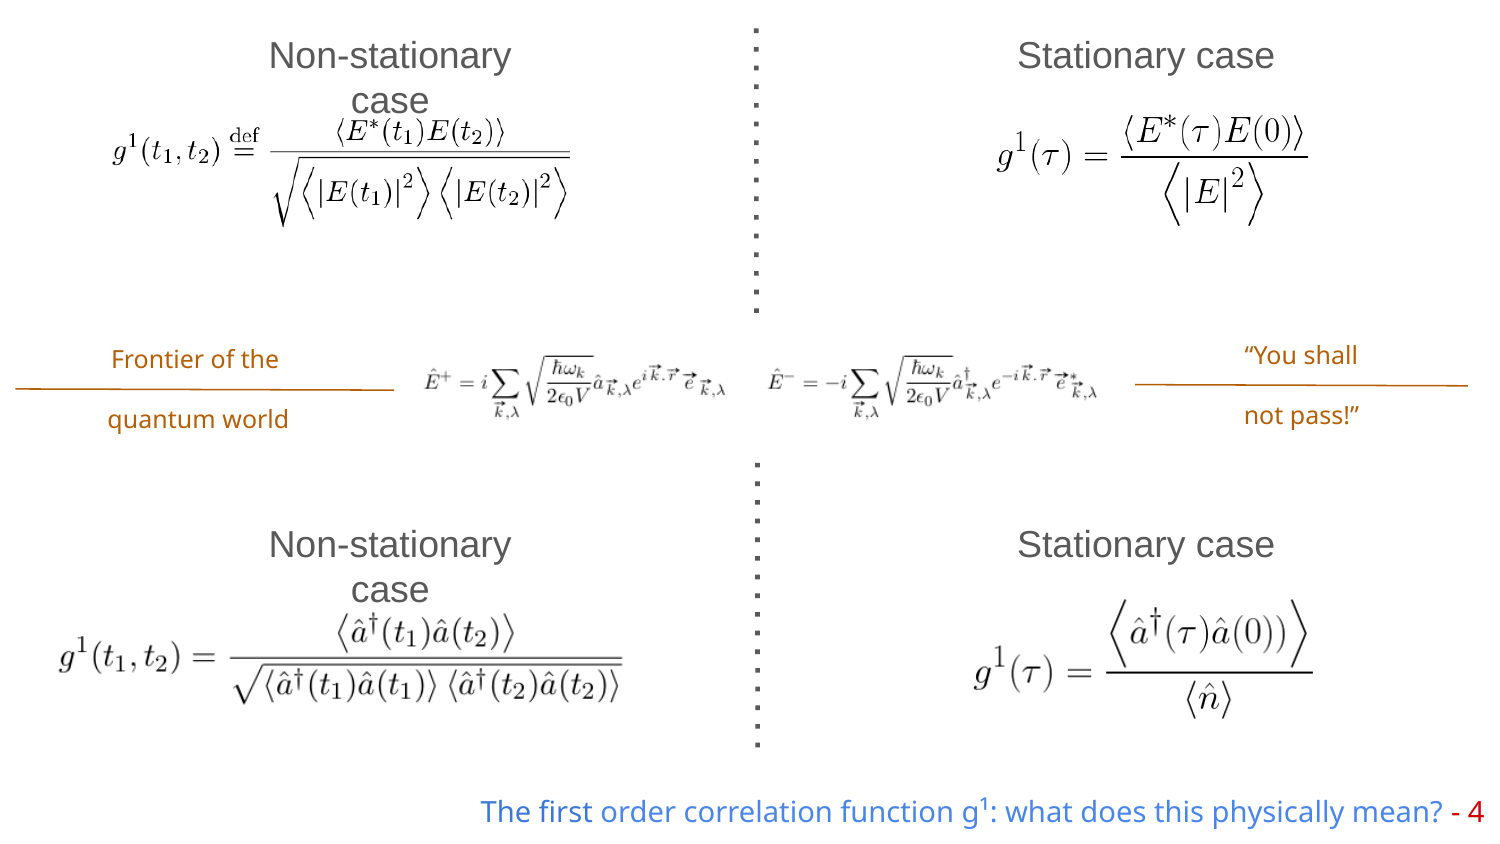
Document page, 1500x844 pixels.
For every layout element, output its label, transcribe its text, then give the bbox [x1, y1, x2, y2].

text_box Stationary case [971, 504, 1321, 580]
text_box “You shall not pass!” [1139, 324, 1464, 445]
text_box Frontier of the quantum world [36, 328, 361, 449]
text_box The first order correlation function g¹: what does this physically mean? - 4 [344, 778, 1500, 844]
text_box Non-stationary case [215, 504, 565, 625]
picture [965, 106, 1327, 238]
text_box Non-stationary case [215, 16, 565, 137]
text_box Stationary case [971, 16, 1321, 92]
picture [36, 593, 653, 725]
picture [965, 588, 1327, 730]
picture [414, 346, 1128, 433]
picture [101, 106, 589, 238]
